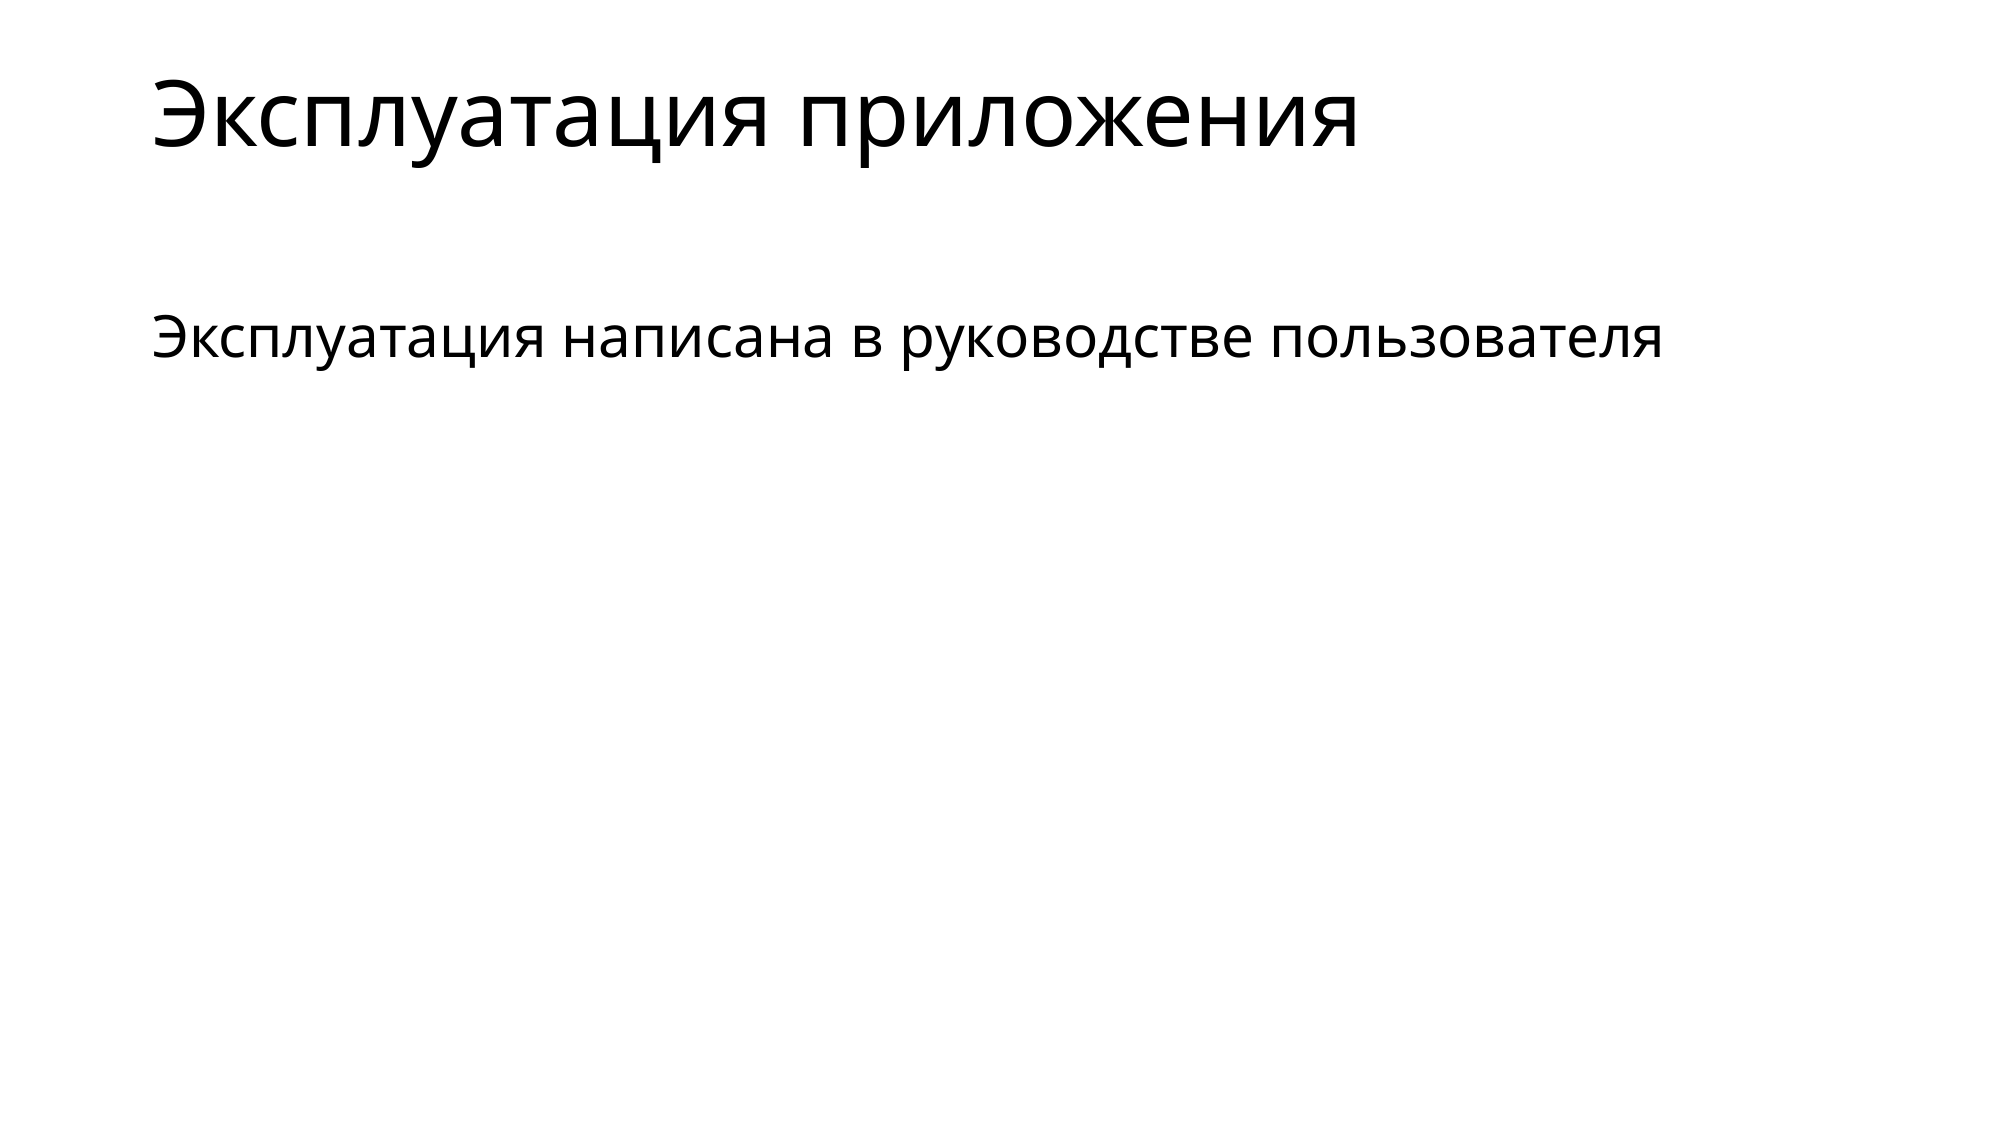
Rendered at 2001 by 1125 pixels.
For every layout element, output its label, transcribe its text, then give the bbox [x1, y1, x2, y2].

list Эксплуатация написана в руководстве пользователя [137, 299, 1863, 1014]
title Эксплуатация приложения [137, 59, 1863, 278]
